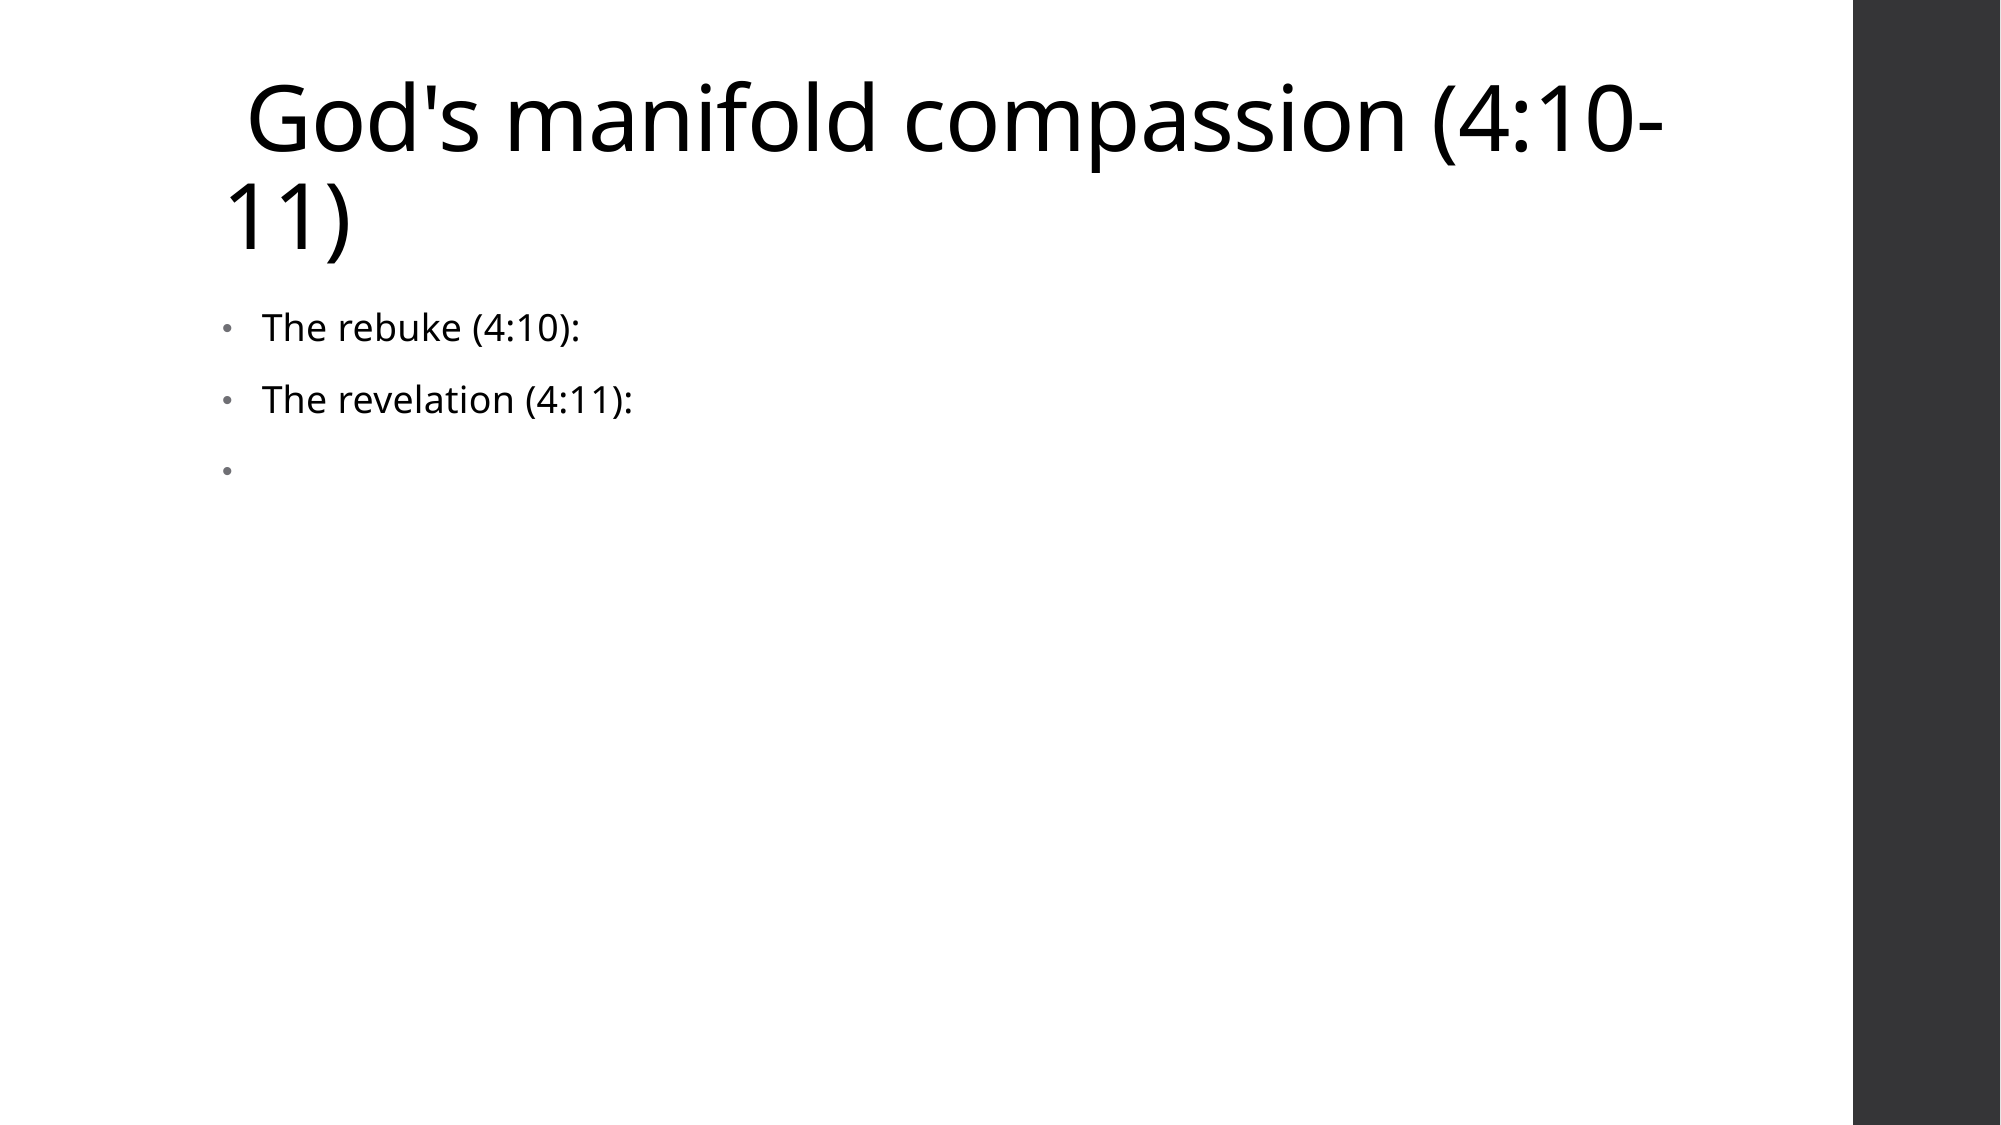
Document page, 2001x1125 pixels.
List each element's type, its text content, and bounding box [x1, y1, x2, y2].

title God's manifold compassion (4:10-11) [206, 60, 1797, 278]
list The rebuke (4:10): The revelation (4:11): [206, 299, 1617, 1014]
